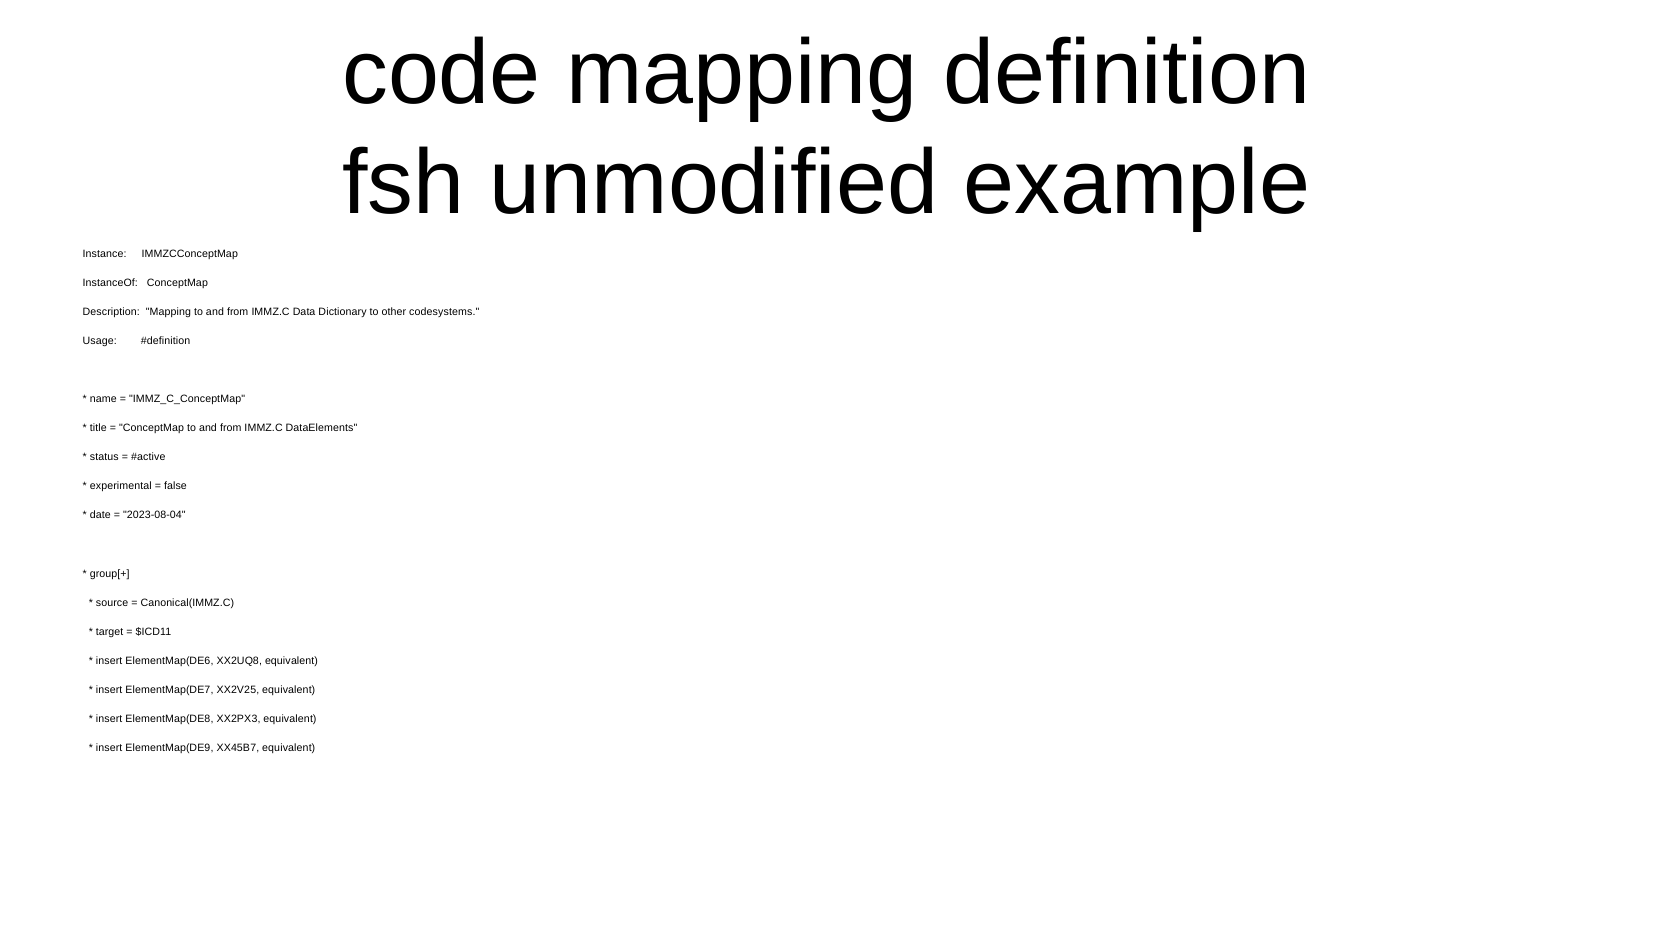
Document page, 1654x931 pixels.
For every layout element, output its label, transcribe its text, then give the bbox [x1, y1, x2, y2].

list Instance: IMMZCConceptMap InstanceOf: ConceptMap Description: "Mapping to and from IMMZ.C Data Dictionary to other codesystems." Usage: #definition * name = "IMMZ_C_ConceptMap" * title = "ConceptMap to and from IMMZ.C DataElements" * status = #active * experimental = false * date = "2023-08-04" * group[+] * source = Canonical(IMMZ.C) * target = $ICD11 * insert ElementMap(DE6, XX2UQ8, equivalent) * insert ElementMap(DE7, XX2V25, equivalent) * insert ElementMap(DE8, XX2PX3, equivalent) * insert ElementMap(DE9, XX45B7, equivalent) [82, 217, 1571, 758]
title code mapping definition fsh unmodified example [82, 12, 1571, 217]
